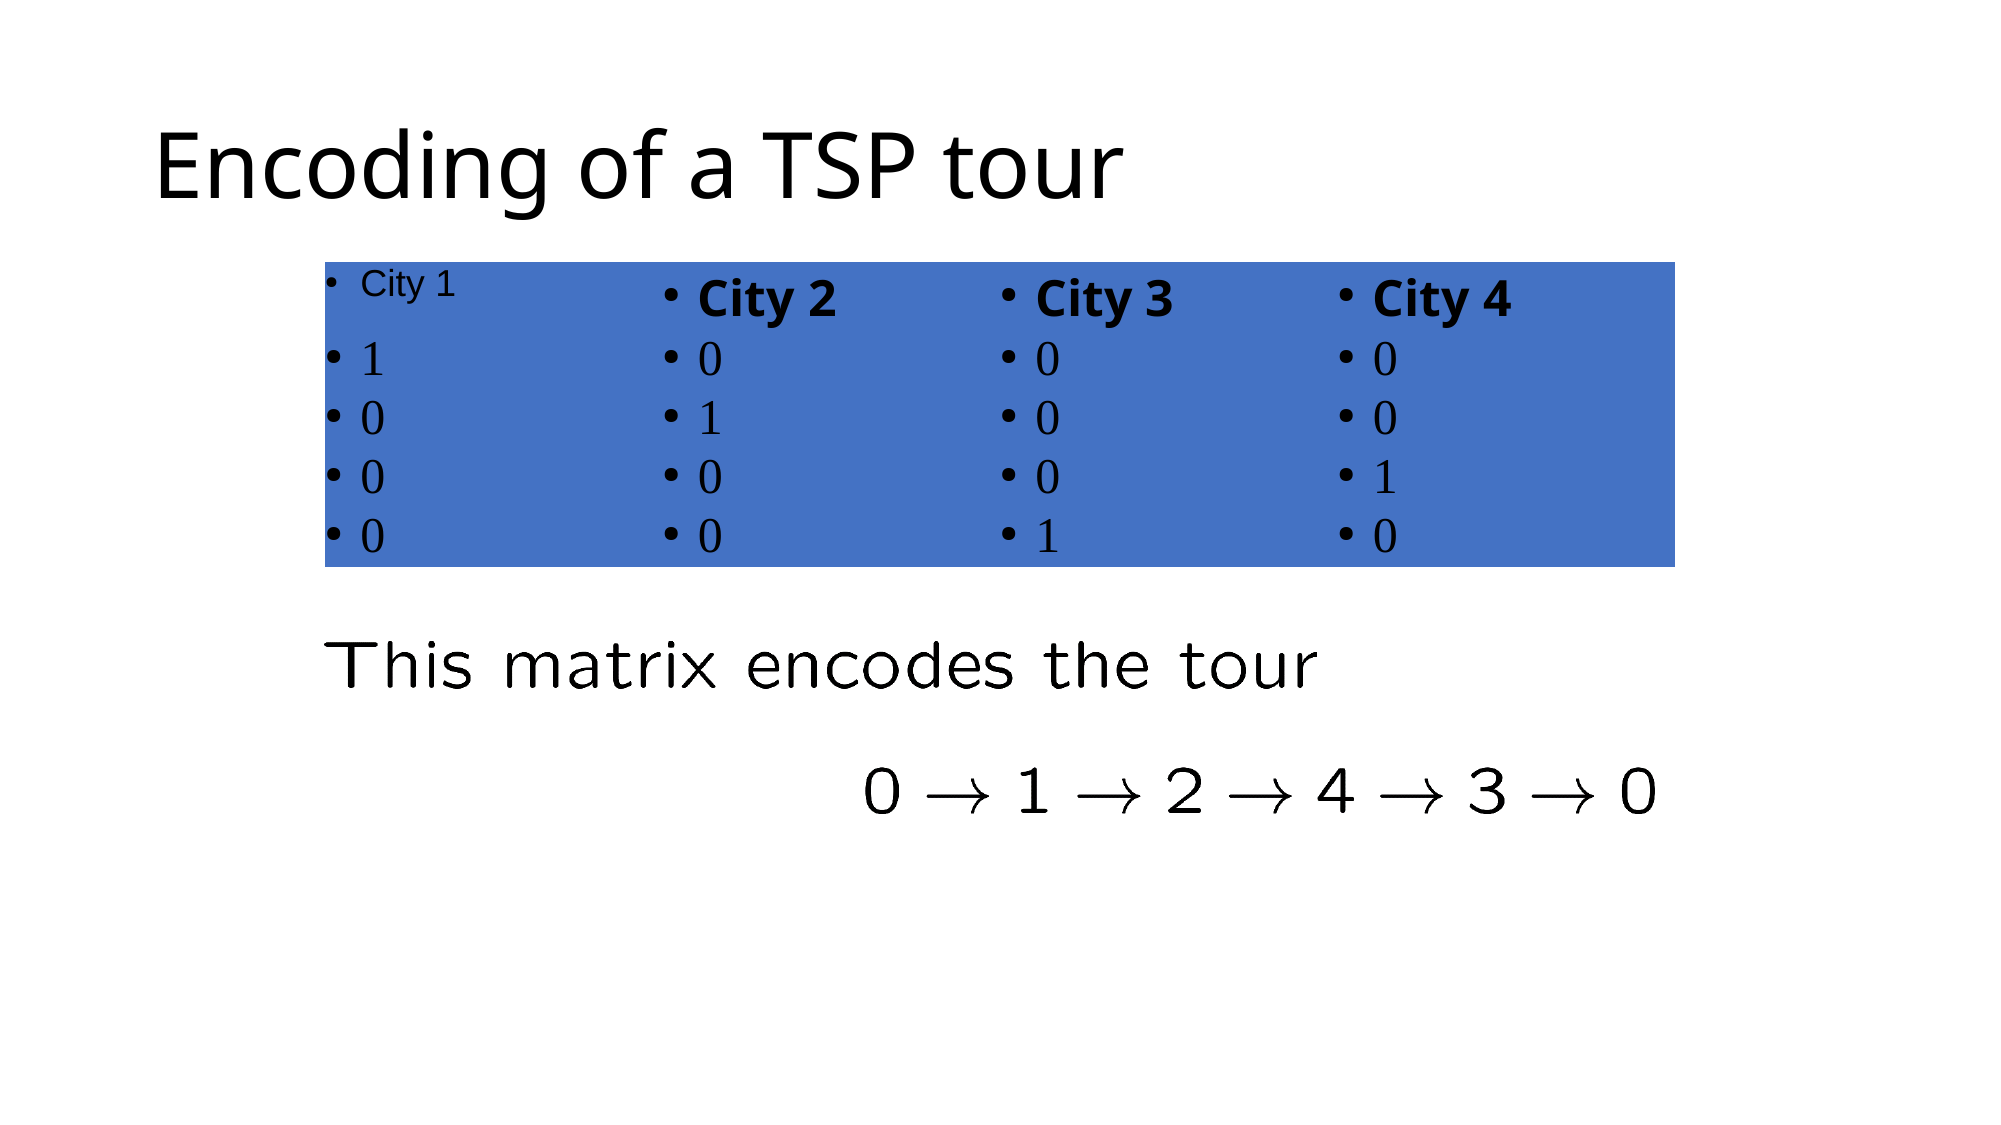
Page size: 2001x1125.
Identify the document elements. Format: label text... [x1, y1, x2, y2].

table_header City 3 [1000, 262, 1337, 331]
table_cell 0 [325, 508, 662, 567]
table_cell 0 [1337, 331, 1675, 390]
table_cell 0 [662, 508, 1000, 567]
table_cell 0 [1337, 508, 1675, 567]
table_cell 1 [1000, 508, 1337, 567]
table_cell 0 [1000, 331, 1337, 390]
title Encoding of a TSP tour [137, 59, 1863, 278]
table_header City 2 [662, 262, 1000, 331]
table_cell 0 [325, 390, 662, 449]
table_cell 1 [1337, 449, 1675, 508]
table_header City 4 [1337, 262, 1675, 331]
table_cell 0 [1000, 449, 1337, 508]
picture [324, 641, 1655, 814]
table_cell 0 [1000, 390, 1337, 449]
table_cell 1 [662, 390, 1000, 449]
table_cell 0 [662, 331, 1000, 390]
table_header City 1 [325, 262, 662, 331]
table_cell 0 [1337, 390, 1675, 449]
table_cell 1 [325, 331, 662, 390]
table_cell 0 [325, 449, 662, 508]
table_cell 0 [662, 449, 1000, 508]
